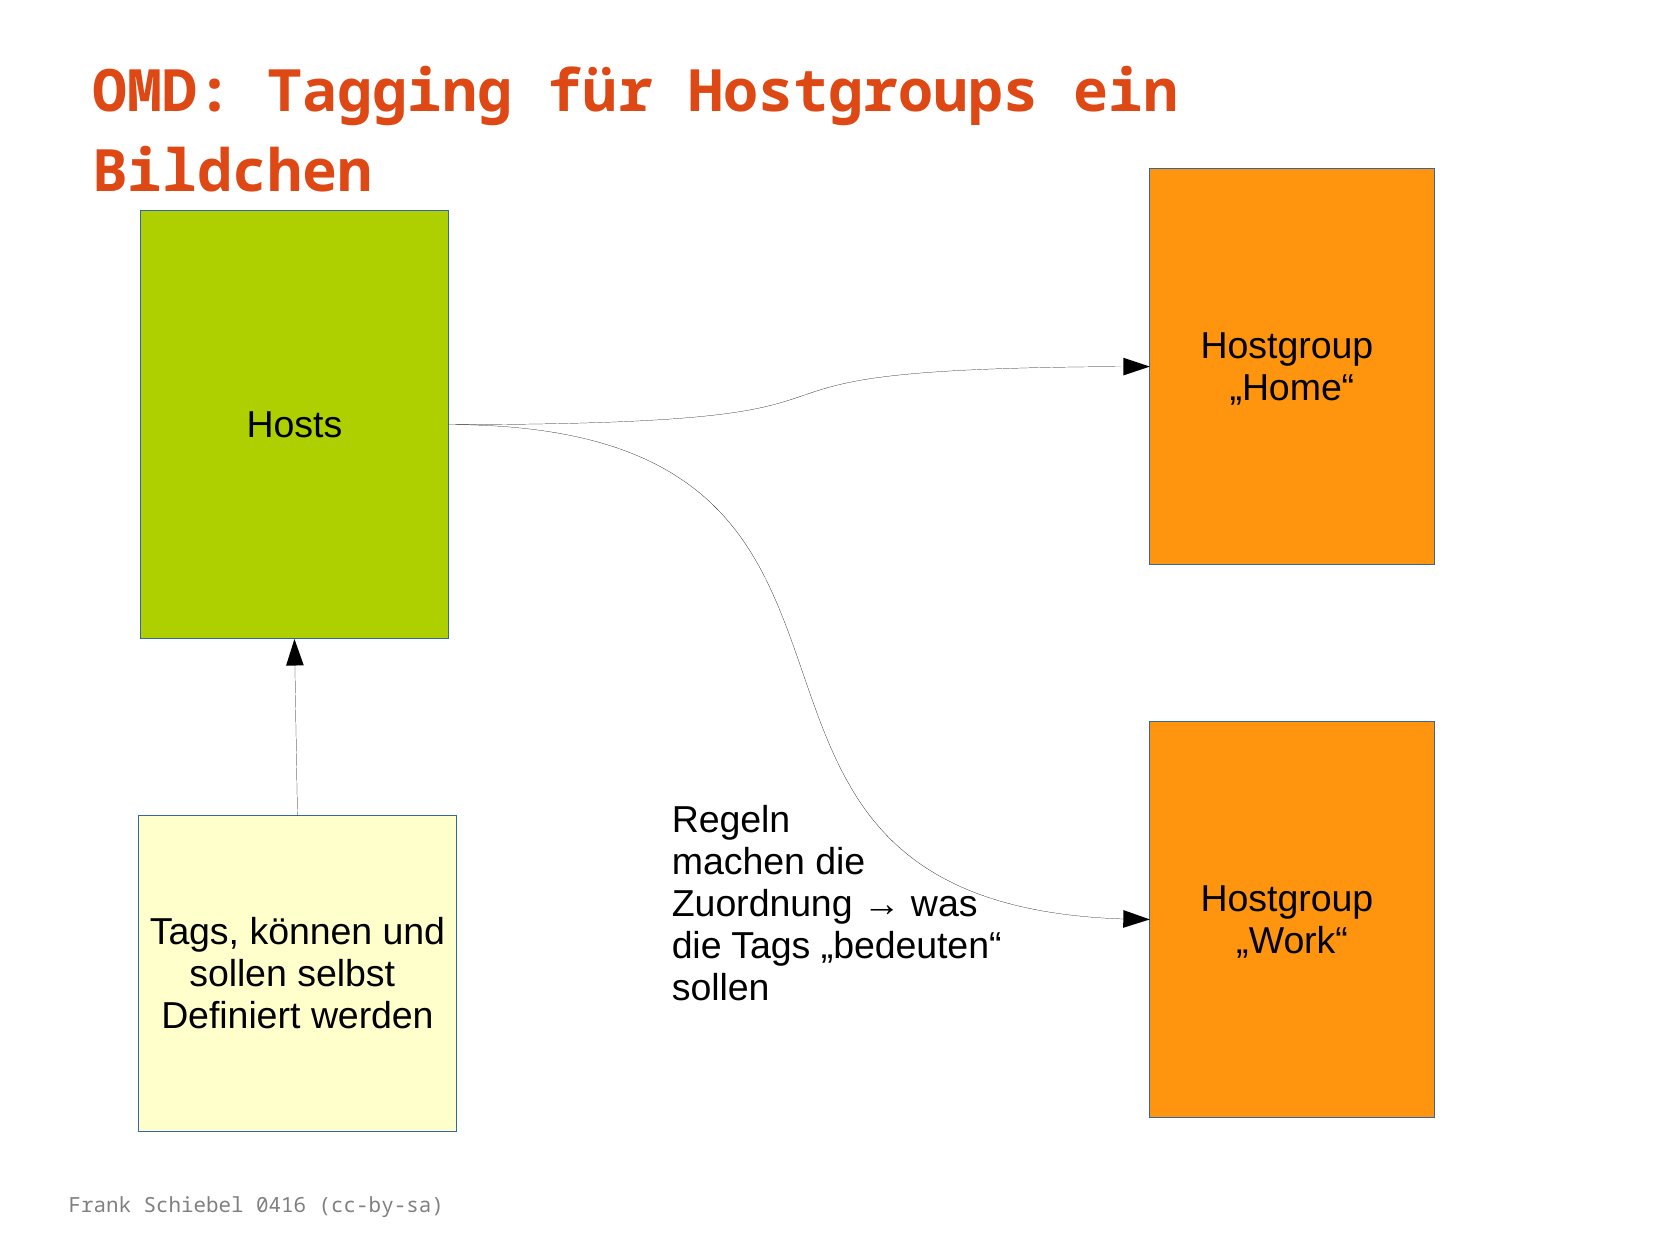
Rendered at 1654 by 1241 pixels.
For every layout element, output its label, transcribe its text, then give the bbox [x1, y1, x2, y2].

text_box Hosts [140, 210, 449, 639]
text_box Tags, können und sollen selbst Definiert werden [138, 815, 457, 1132]
text_box Hostgroup „Home“ [1149, 168, 1435, 565]
text_box Regeln machen die Zuordnung → was die Tags „bedeuten“ sollen [657, 791, 1017, 1017]
text_box Hostgroup „Work“ [1149, 721, 1435, 1118]
text_box OMD: Tagging für Hostgroups ein Bildchen [78, 42, 1449, 117]
